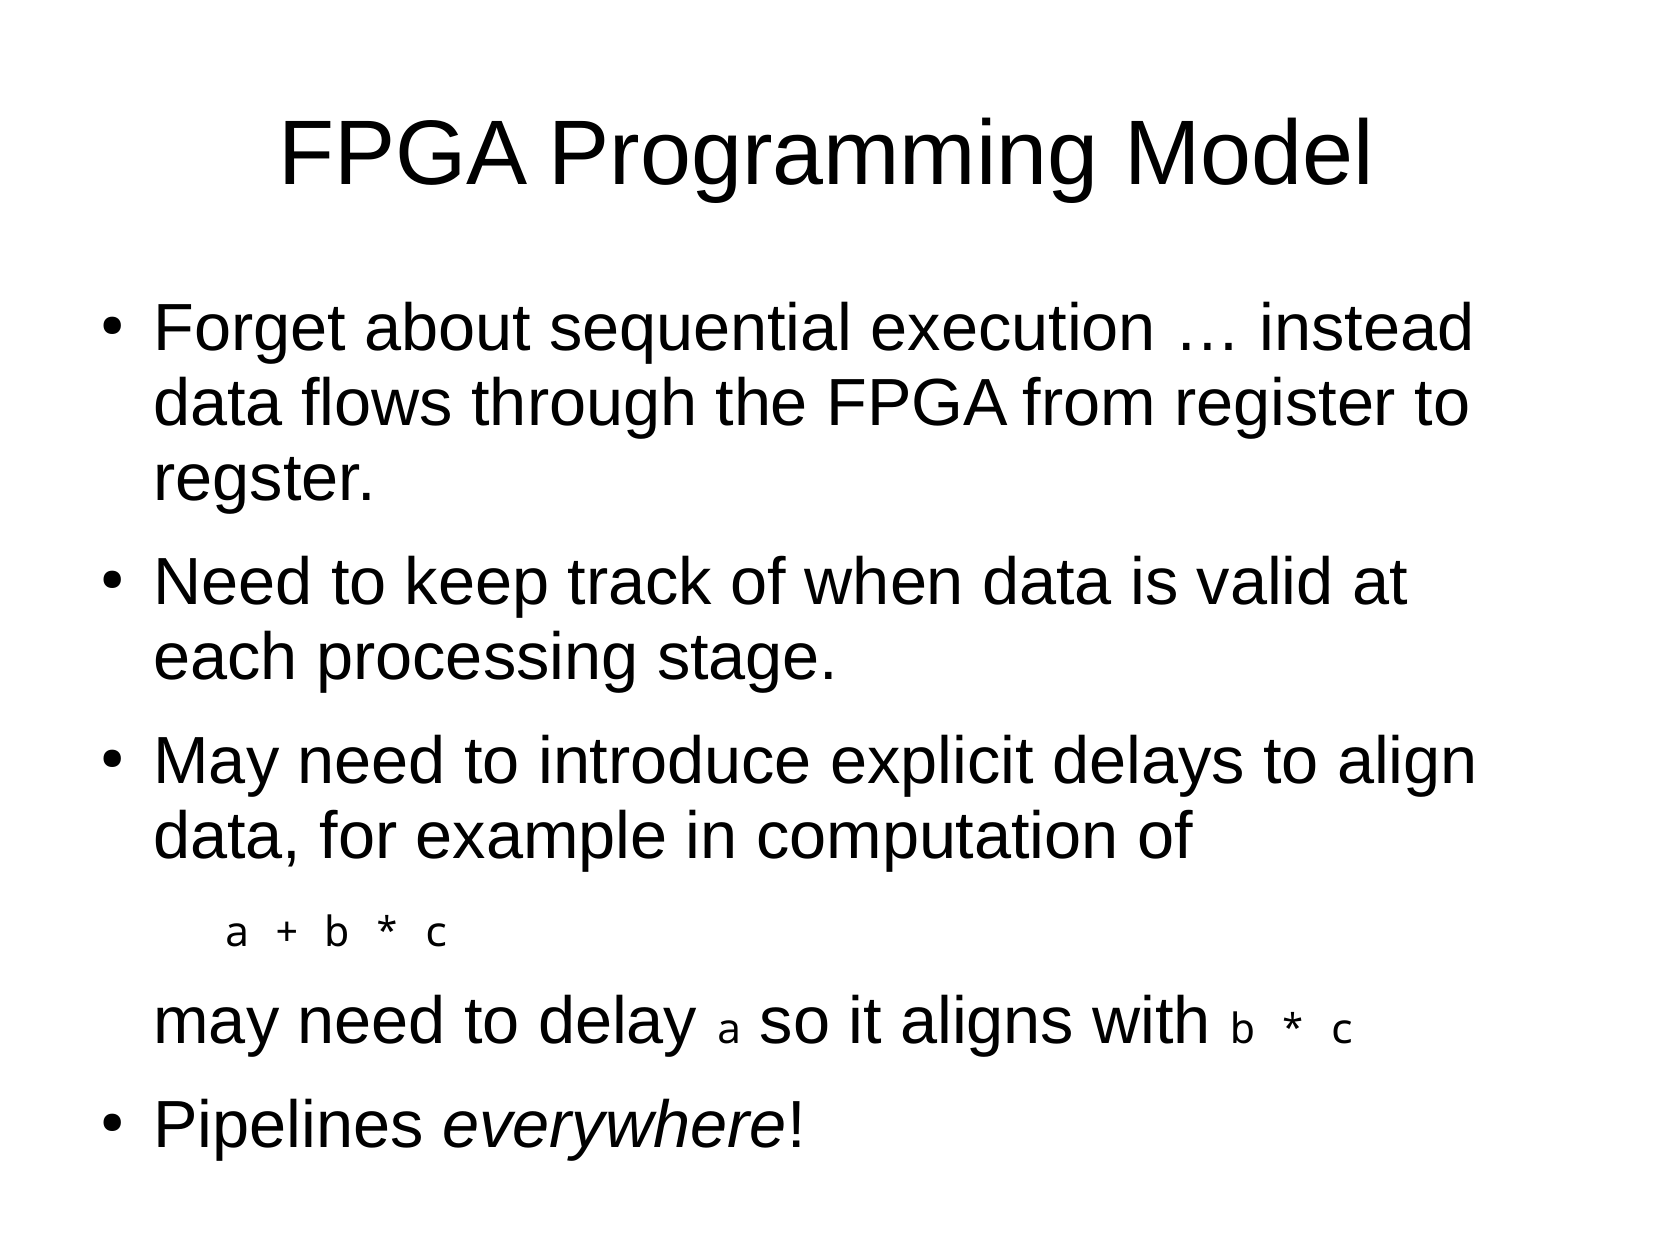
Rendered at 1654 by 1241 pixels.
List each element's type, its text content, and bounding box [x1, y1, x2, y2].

list Forget about sequential execution … instead data flows through the FPGA from register to regster. Need to keep track of when data is valid at each processing stage. May need to introduce explicit delays to align data, for example in computation of a + b * c may need to delay a so it aligns with b * c Pipelines everywhere! [82, 290, 1571, 1229]
title FPGA Programming Model [82, 49, 1571, 257]
